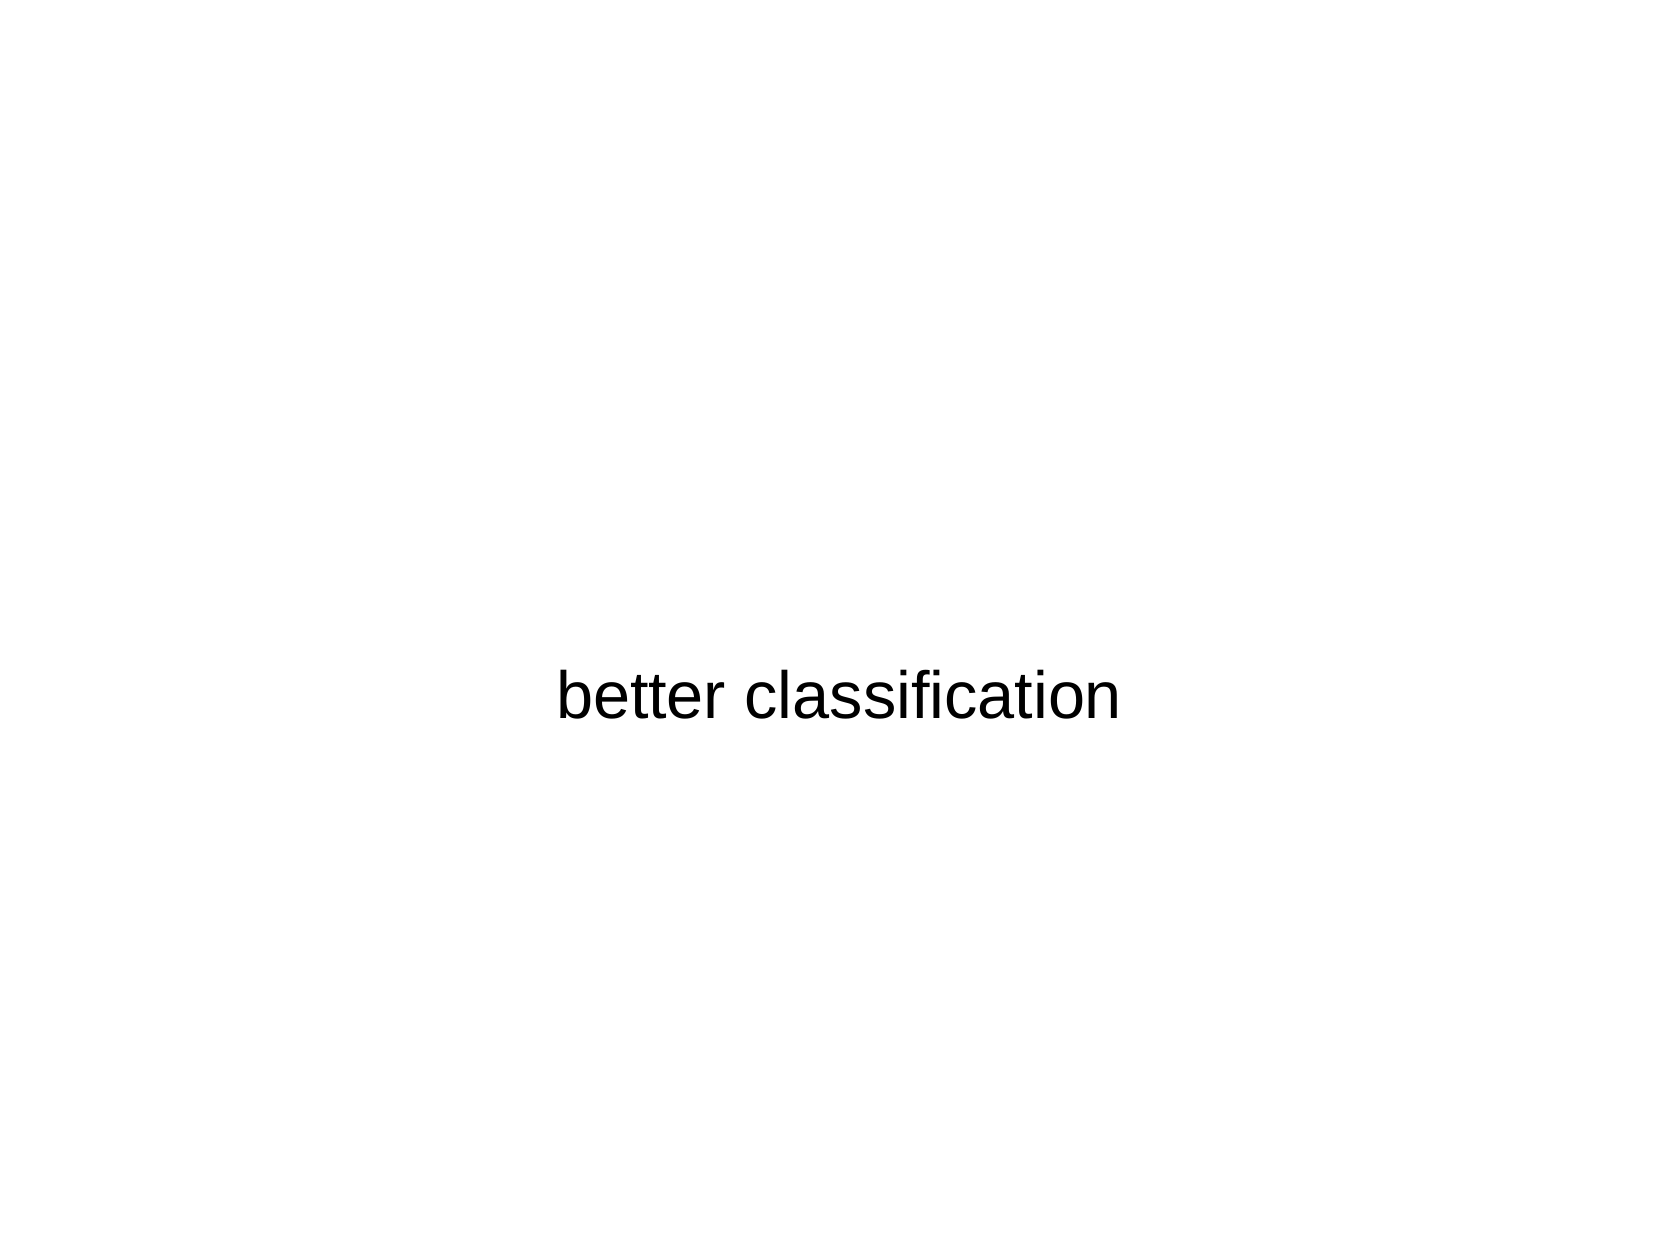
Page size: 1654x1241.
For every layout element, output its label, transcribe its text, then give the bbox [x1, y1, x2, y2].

subtitle better classification [25, 233, 1654, 1158]
